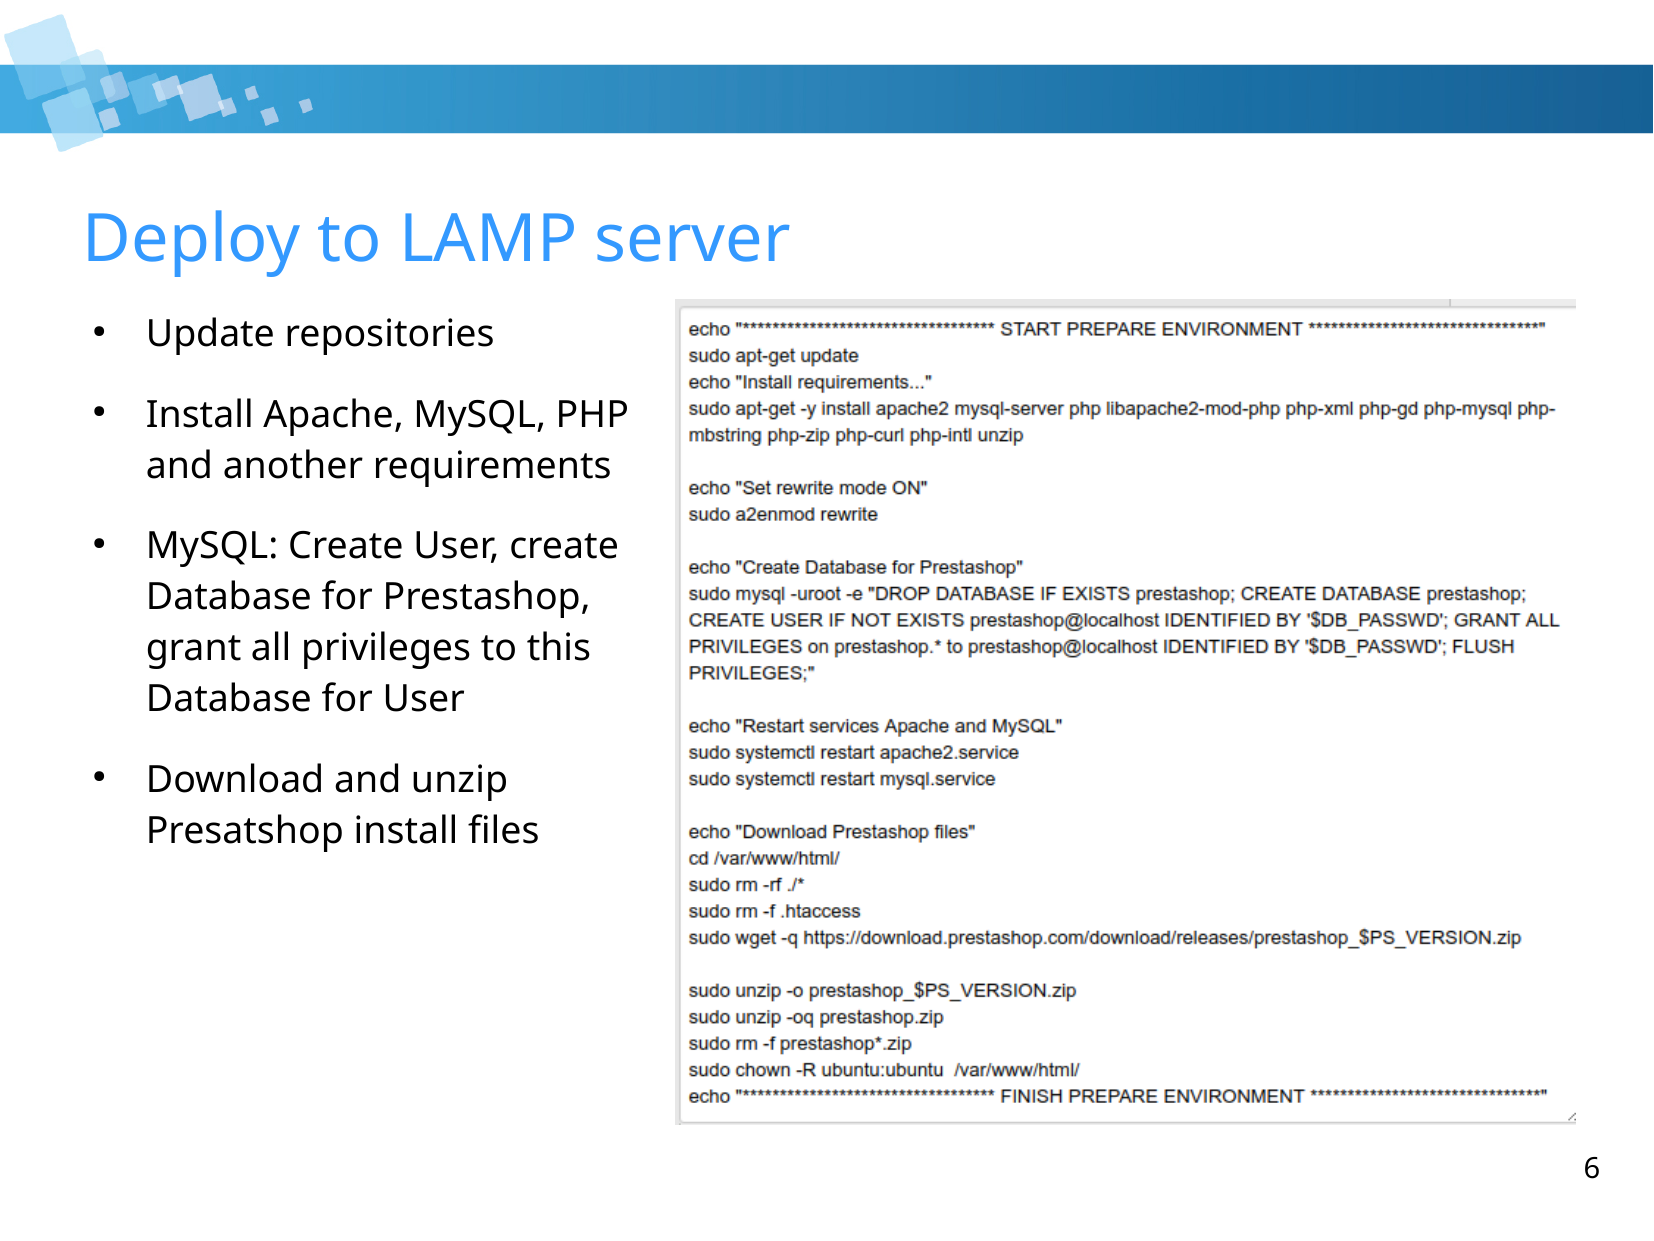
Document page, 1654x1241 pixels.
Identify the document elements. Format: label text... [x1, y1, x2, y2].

picture [0, 0, 1653, 1238]
list Update repositories Install Apache, MySQL, PHP and another requirements MySQL: Create User, create Database for Prestashop, grant all privileges to this Database for User Download and unzip Presatshop install files [75, 306, 675, 1123]
title Deploy to LAMP server [82, 132, 1571, 306]
